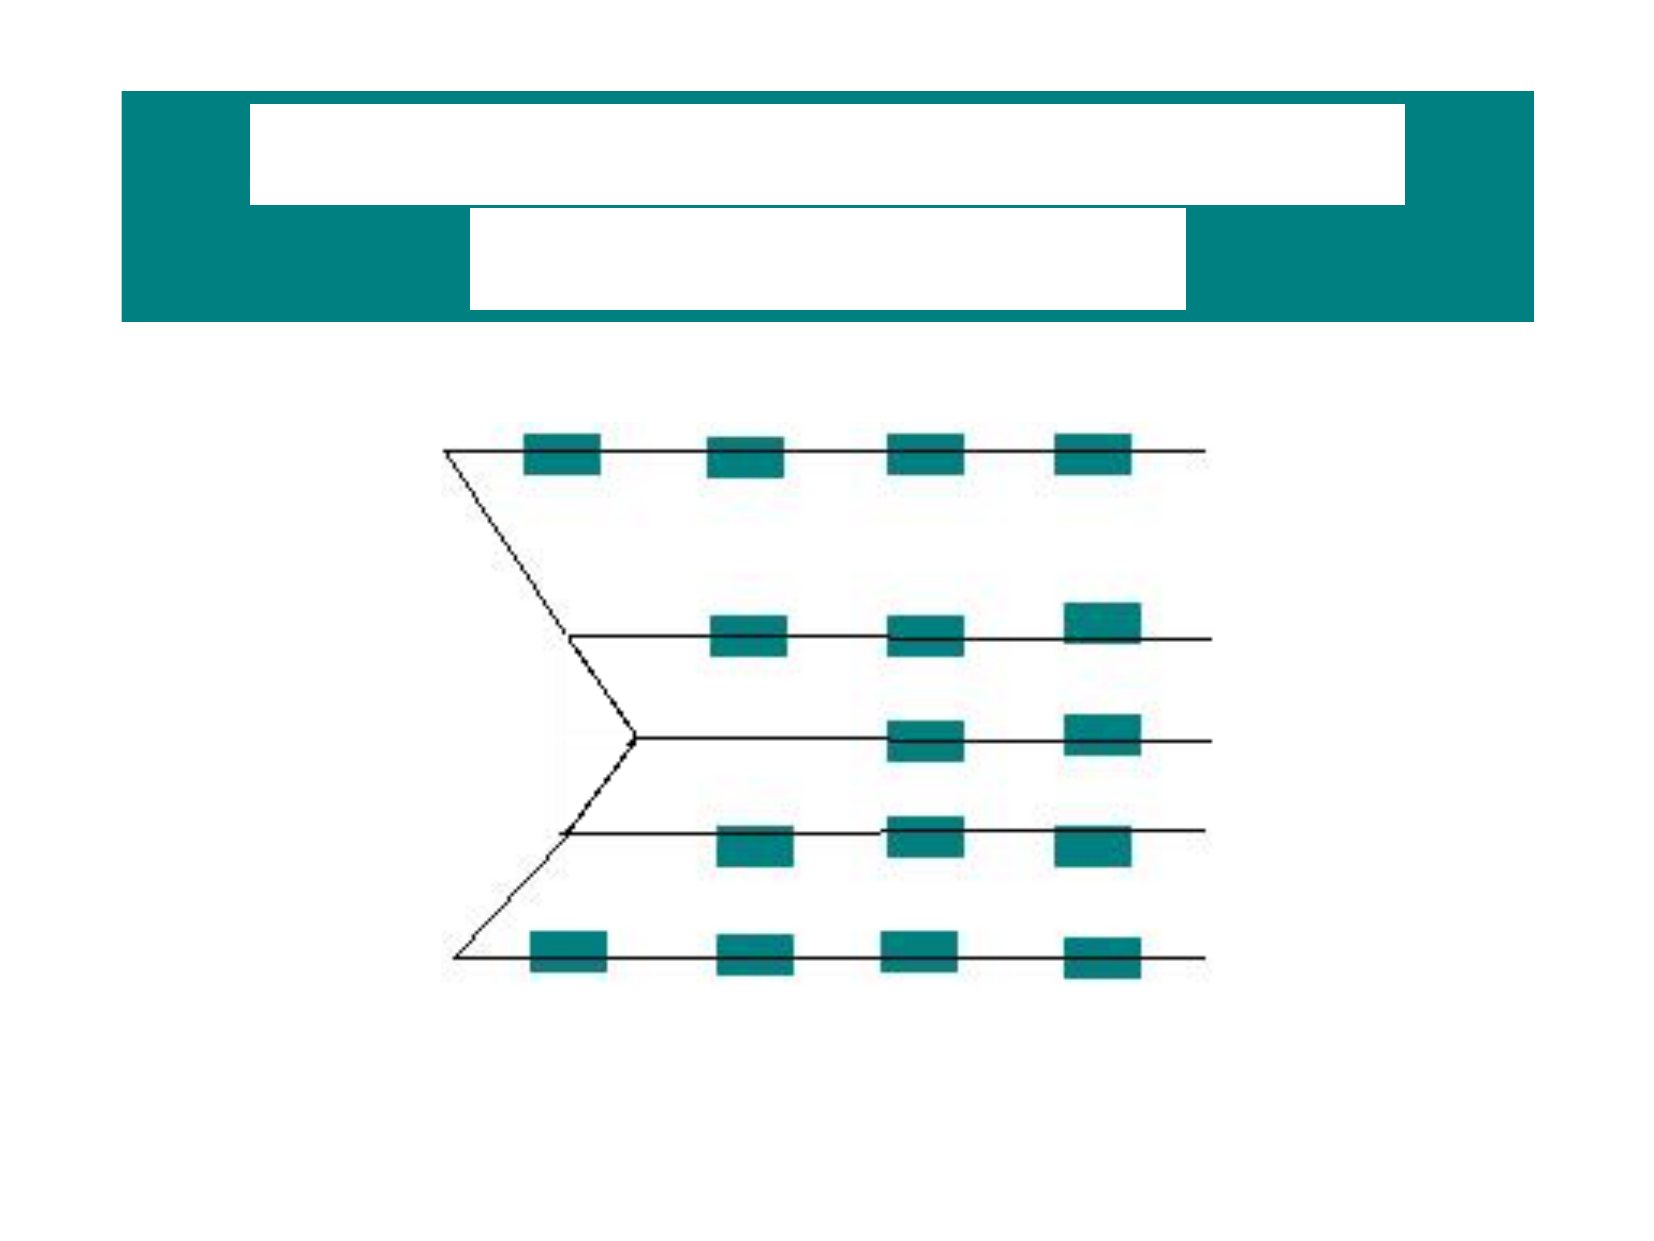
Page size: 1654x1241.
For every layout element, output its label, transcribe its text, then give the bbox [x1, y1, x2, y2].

picture [441, 422, 1242, 1015]
title Agrupación básica recursiva de cualquier programa [121, 91, 1534, 322]
